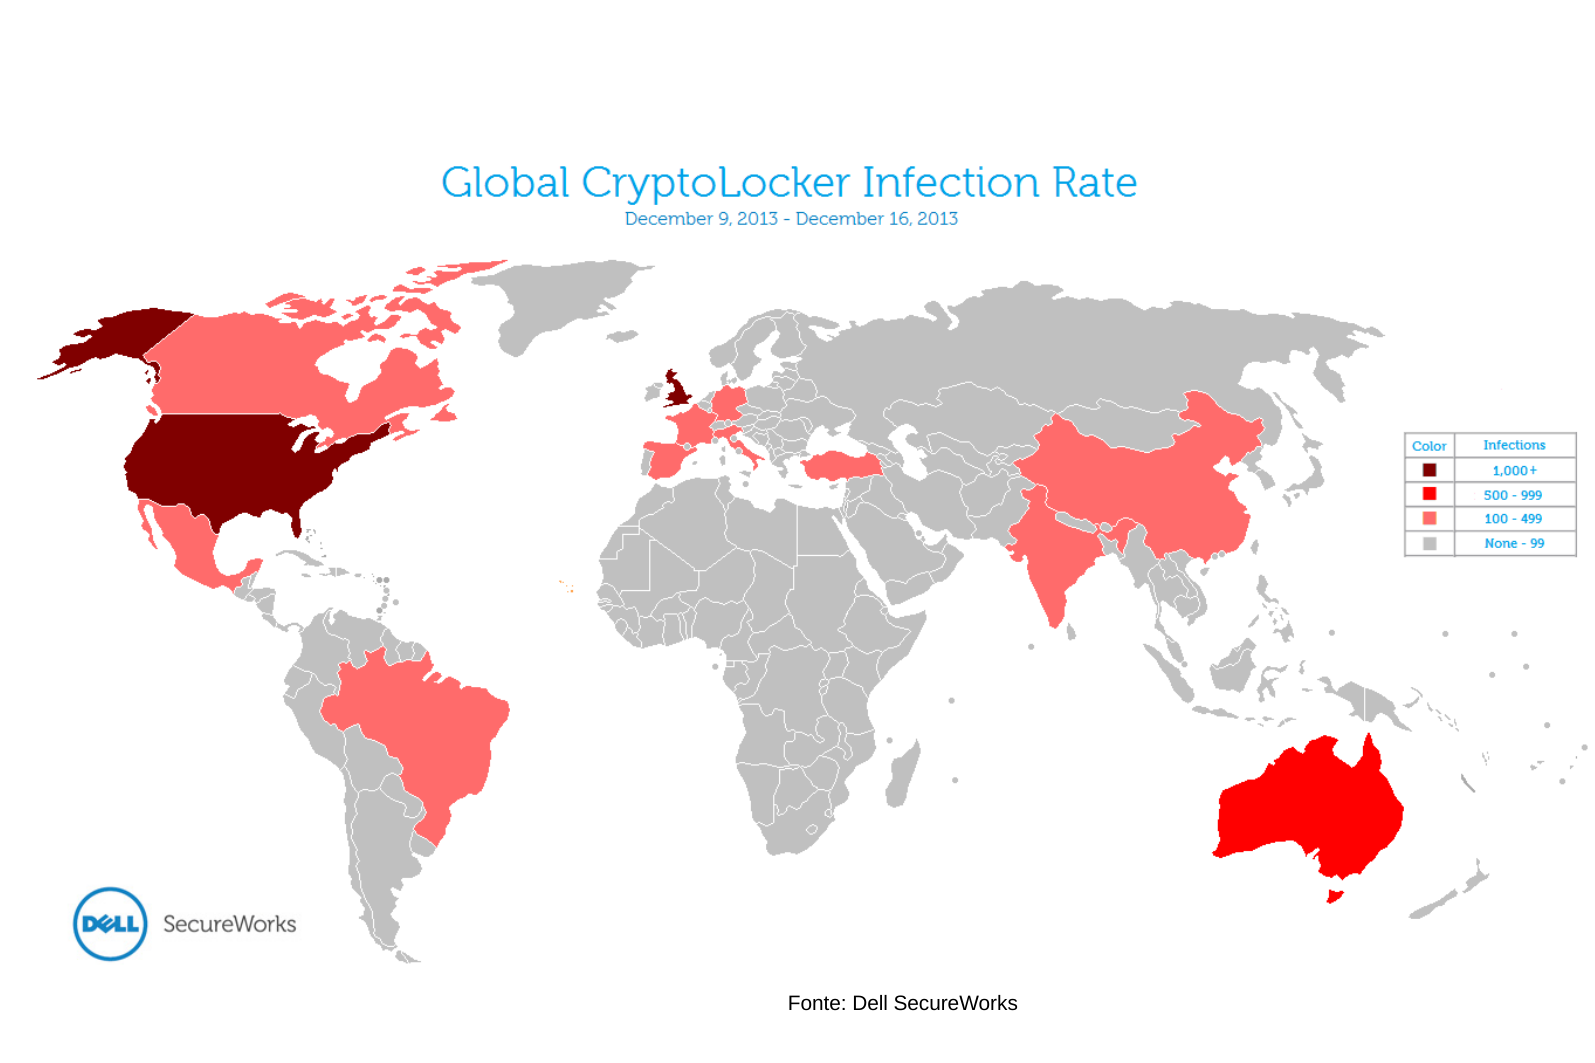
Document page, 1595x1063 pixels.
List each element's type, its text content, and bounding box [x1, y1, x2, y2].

list Fonte: Dell SecureWorks [717, 992, 1052, 1045]
picture [1, 157, 1595, 974]
